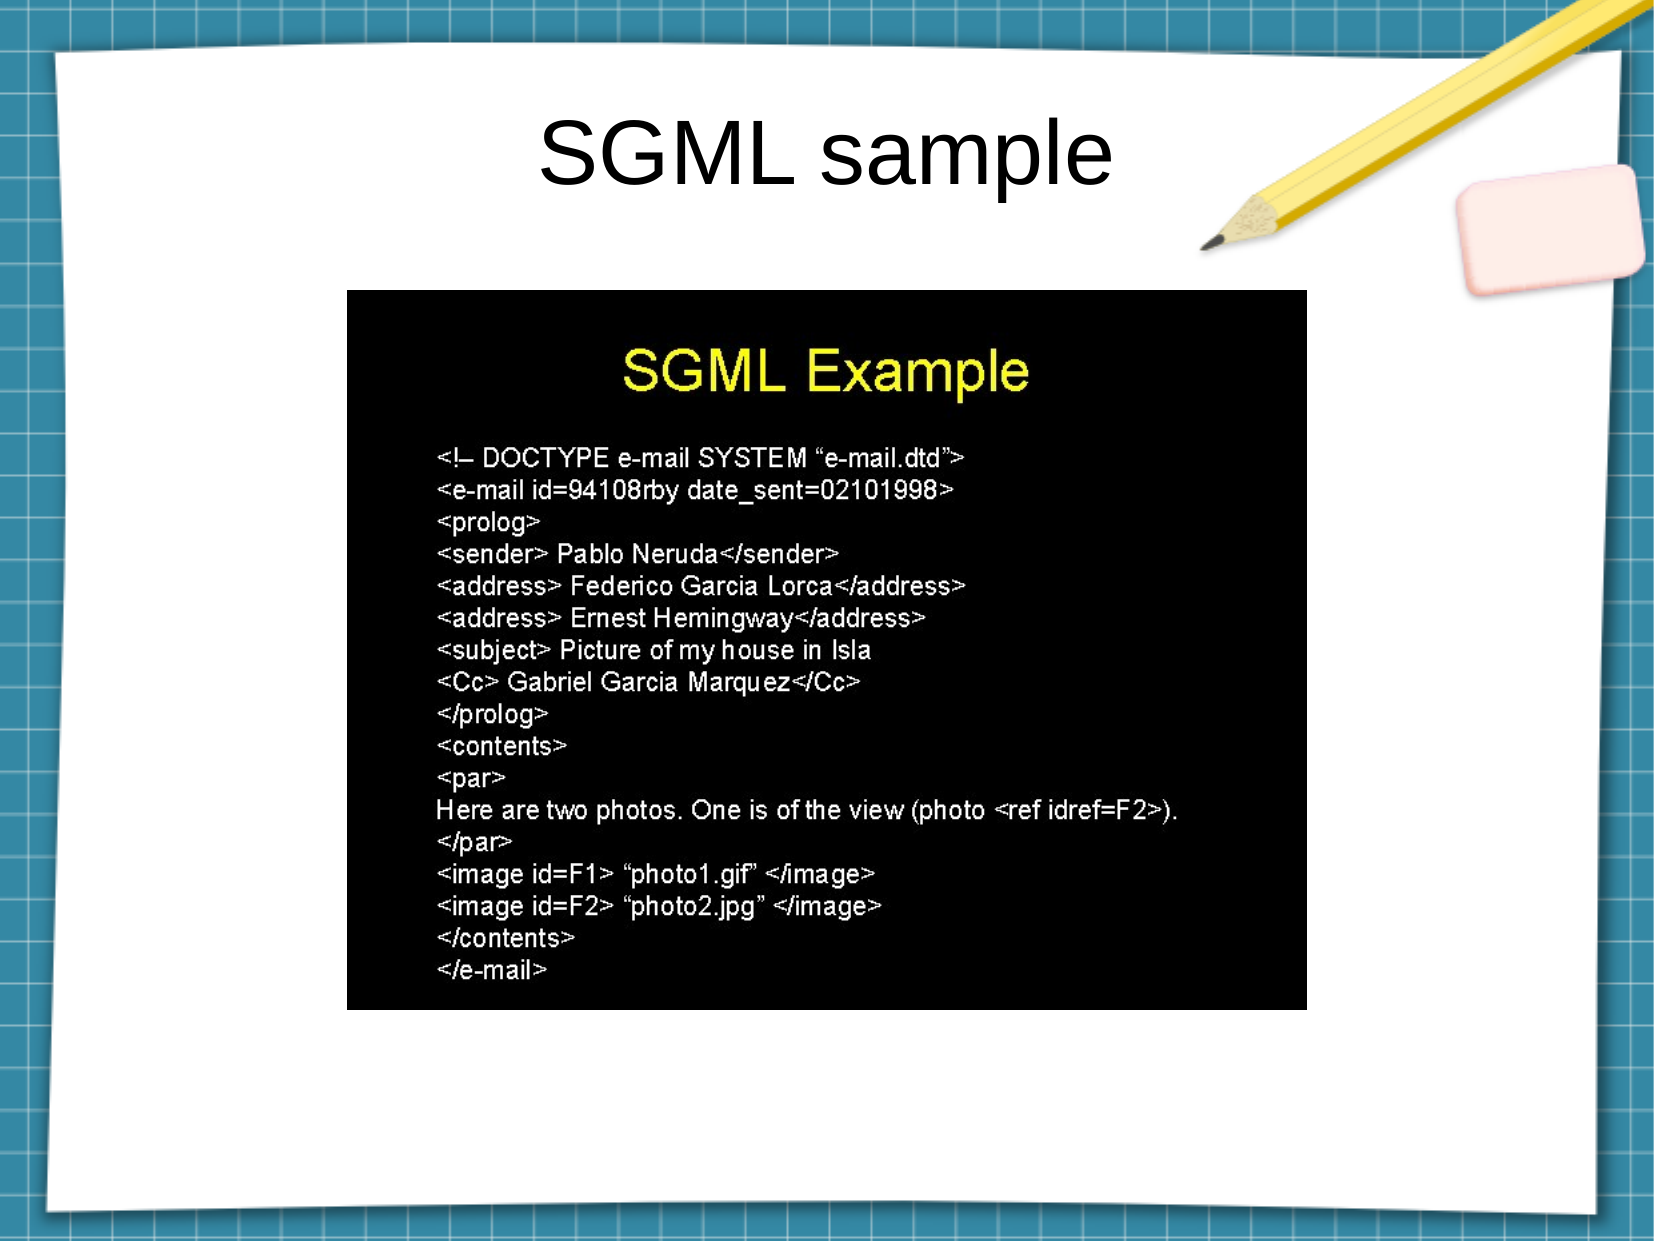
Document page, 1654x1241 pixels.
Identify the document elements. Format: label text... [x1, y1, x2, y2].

picture [0, 0, 1654, 1241]
title SGML sample [82, 49, 1571, 257]
